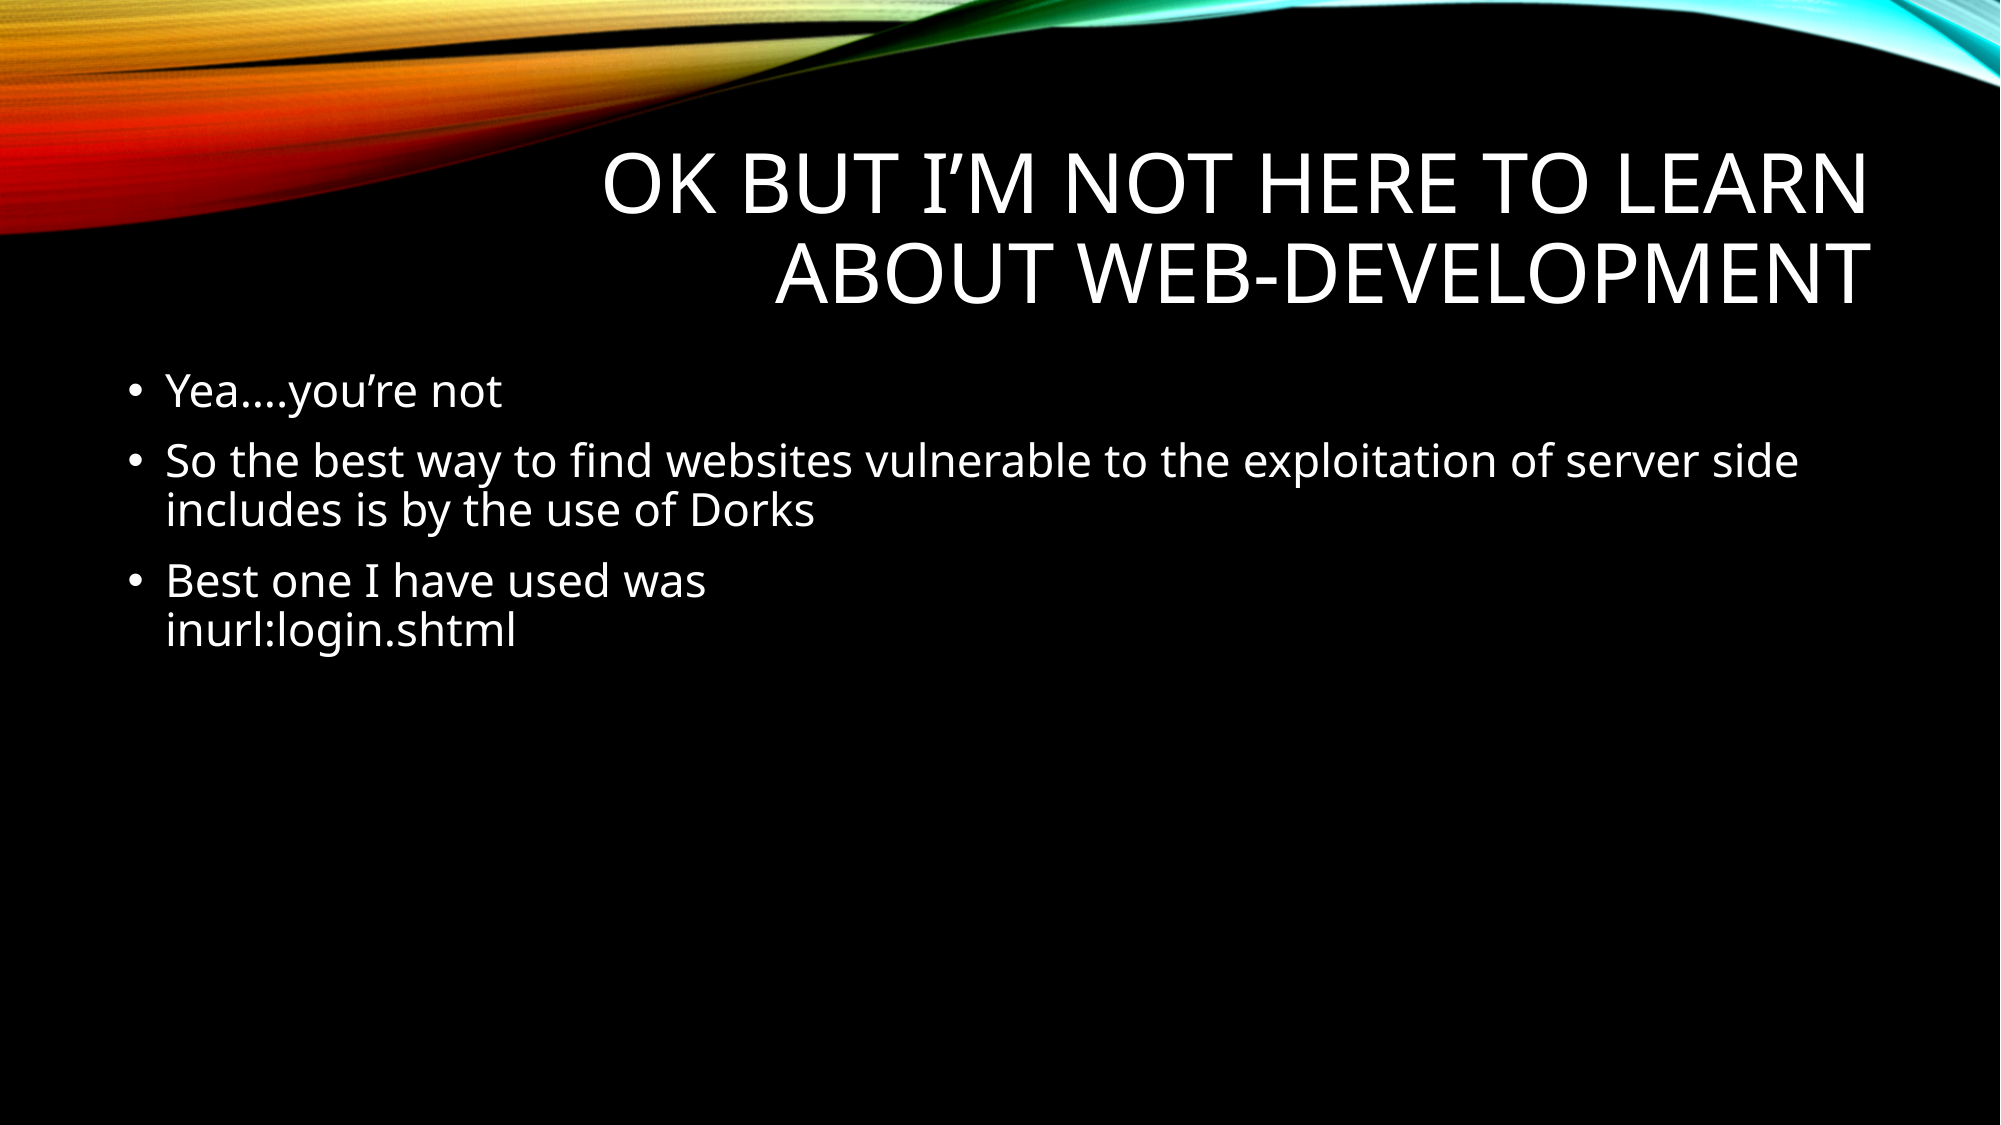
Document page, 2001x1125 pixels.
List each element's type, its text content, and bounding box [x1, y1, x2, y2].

title Ok but I’m not here to learn about web-development [474, 125, 1888, 338]
picture [0, 0, 2000, 237]
list Yea….you’re not So the best way to find websites vulnerable to the exploitation of server side includes is by the use of Dorks Best one I have used was inurl:login.shtml [112, 360, 1888, 1021]
